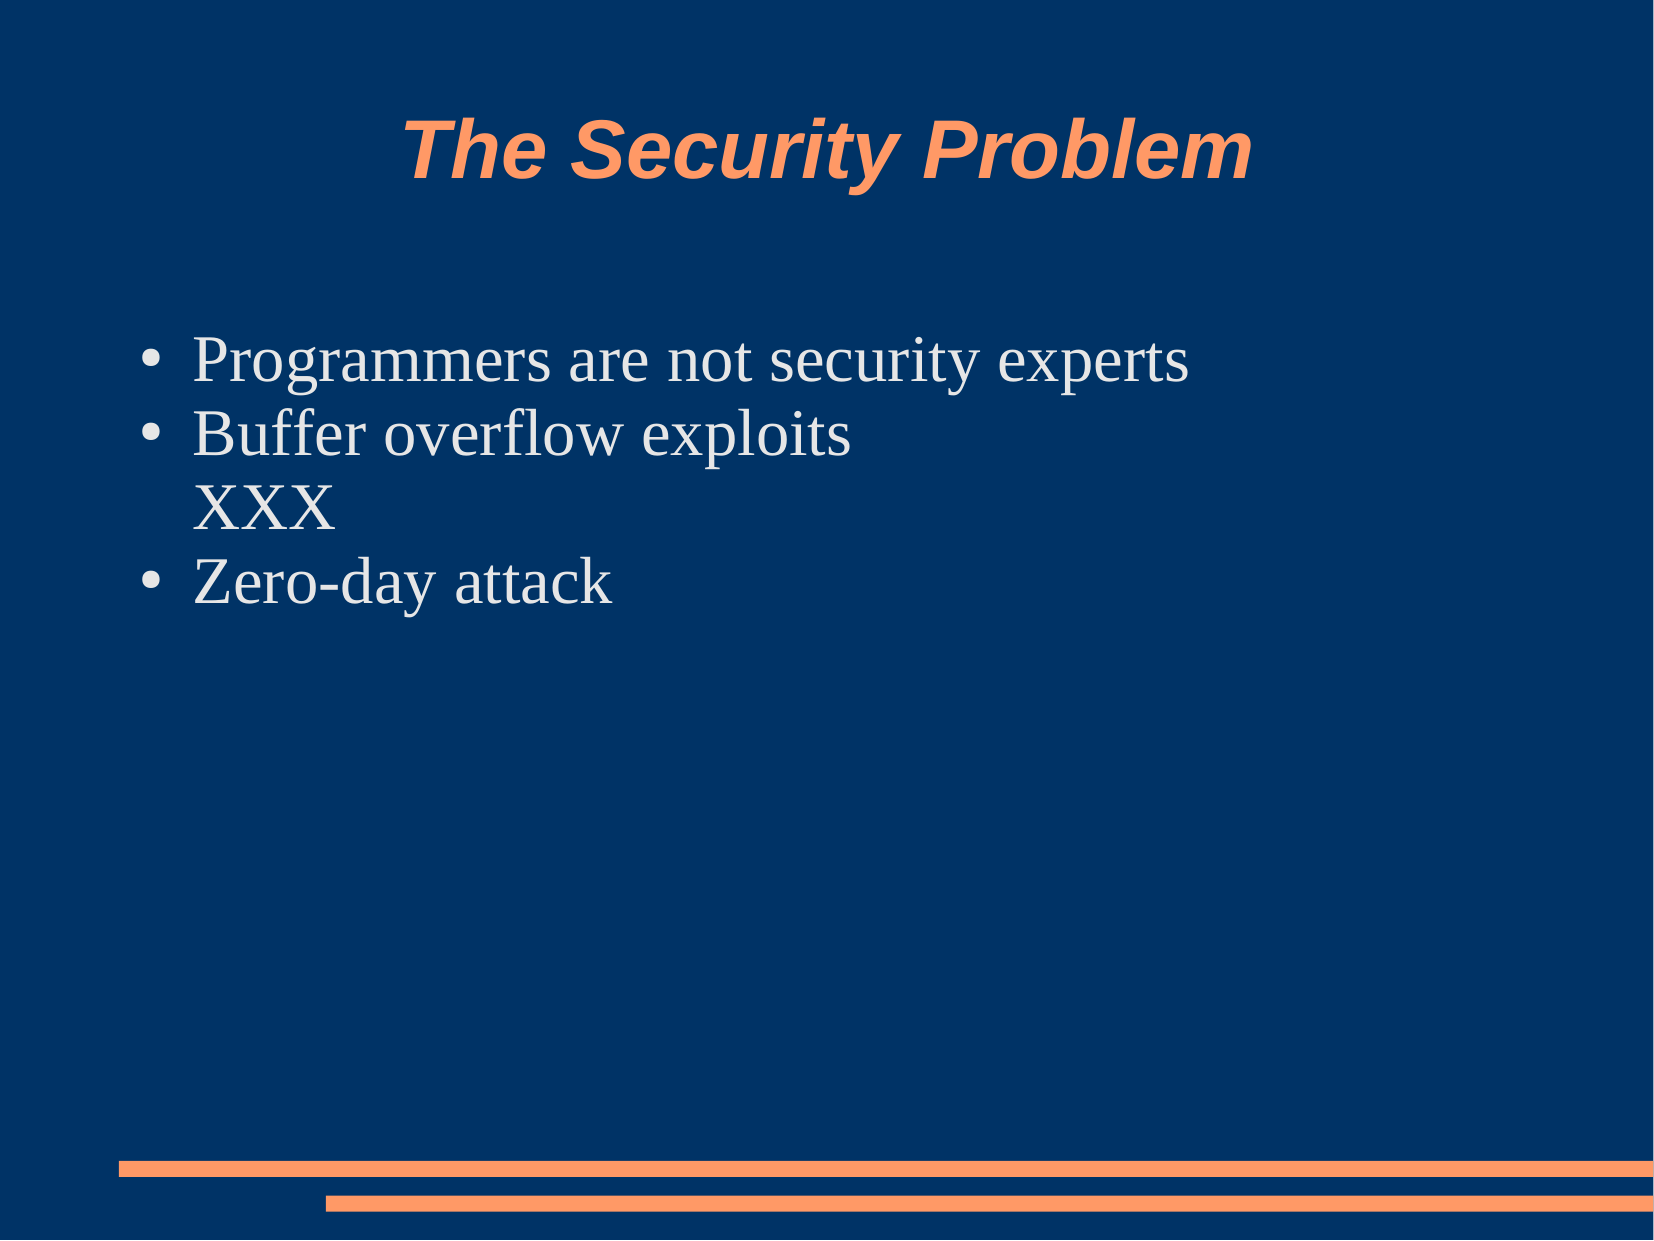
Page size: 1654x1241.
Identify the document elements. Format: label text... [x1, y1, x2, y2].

list Programmers are not security experts Buffer overflow exploits XXX Zero-day attack [121, 322, 1561, 1126]
title The Security Problem [121, 46, 1534, 254]
